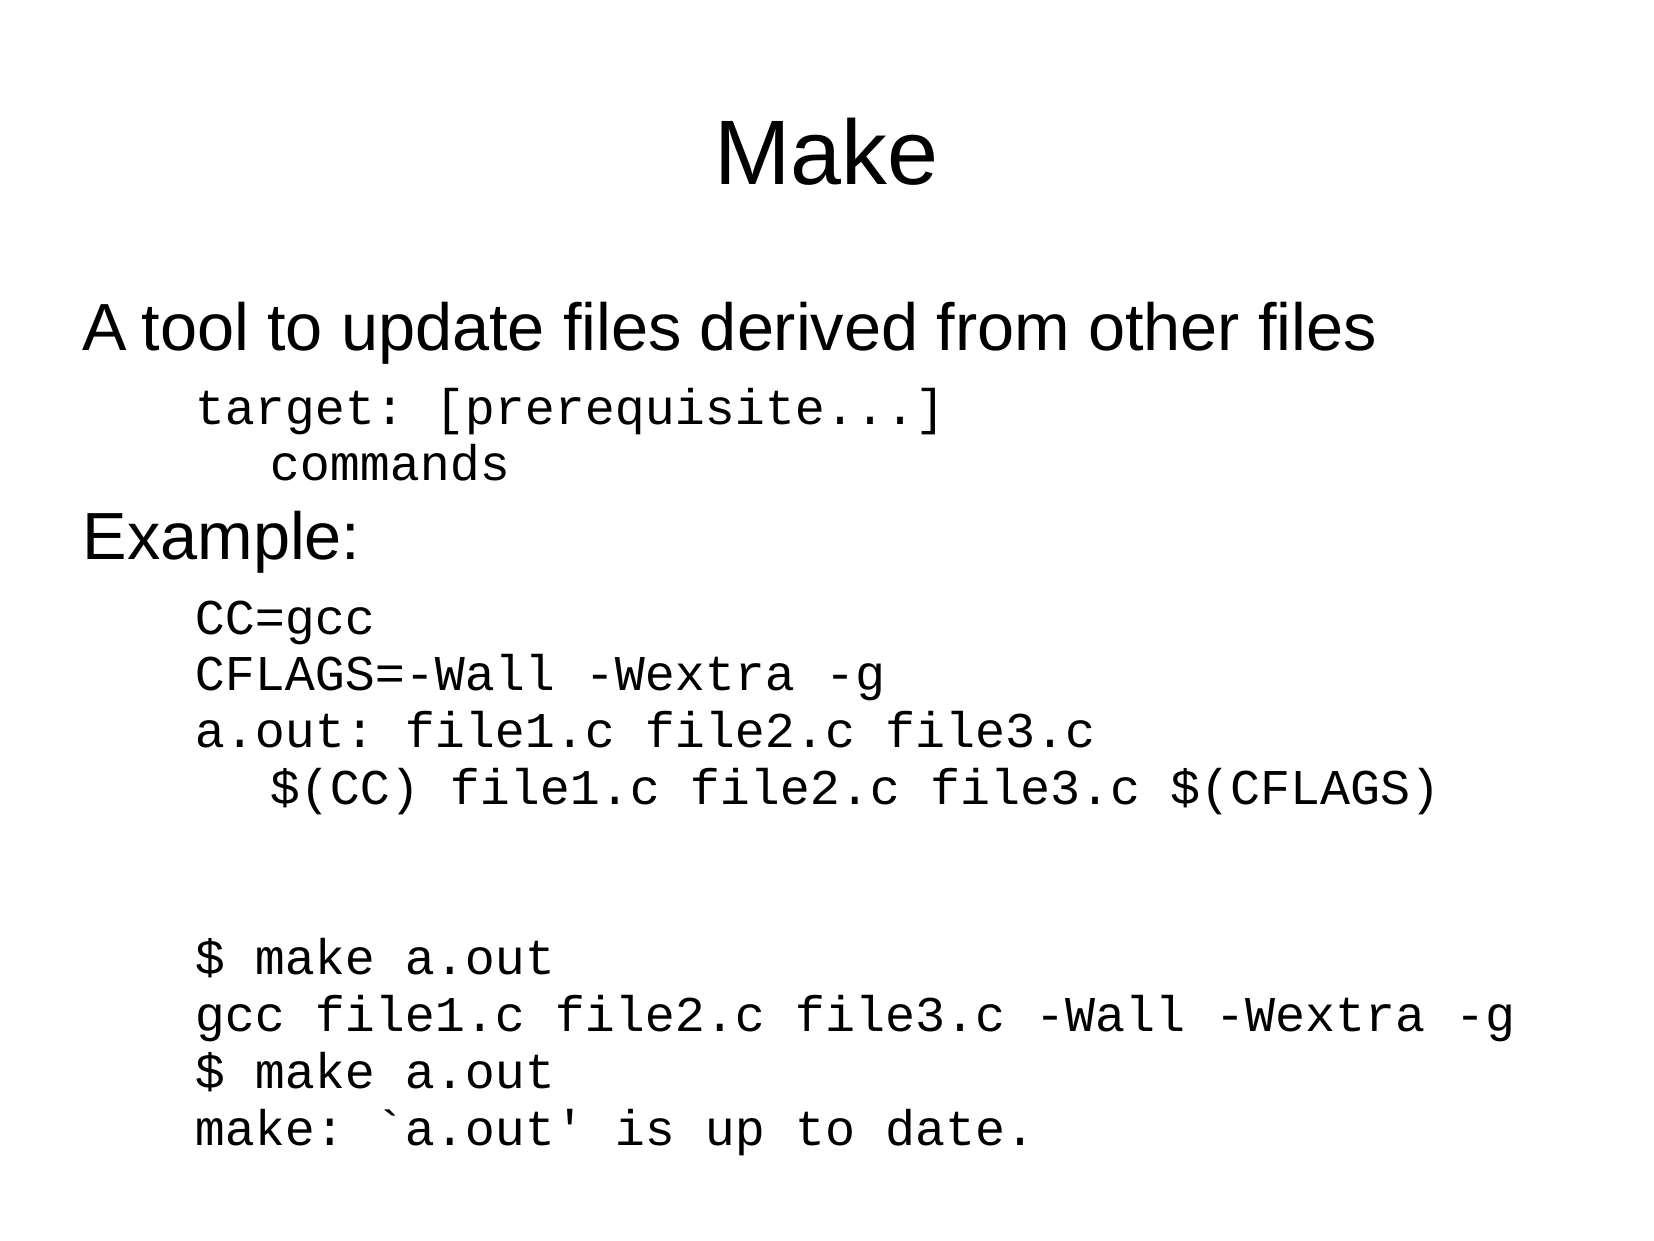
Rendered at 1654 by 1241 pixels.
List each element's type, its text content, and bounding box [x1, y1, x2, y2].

list A tool to update files derived from other files Example: [82, 290, 1571, 1010]
text_box target: [prerequisite...] commands [180, 375, 1276, 504]
title Make [82, 49, 1571, 257]
text_box CC=gcc CFLAGS=-Wall -Wextra -g a.out: file1.c file2.c file3.c $(CC) file1.c file2.c file3.c $(CFLAGS) $ make a.out gcc file1.c file2.c file3.c -Wall -Wextra -g $ make a.out make: `a.out' is up to date. [180, 585, 1561, 1170]
